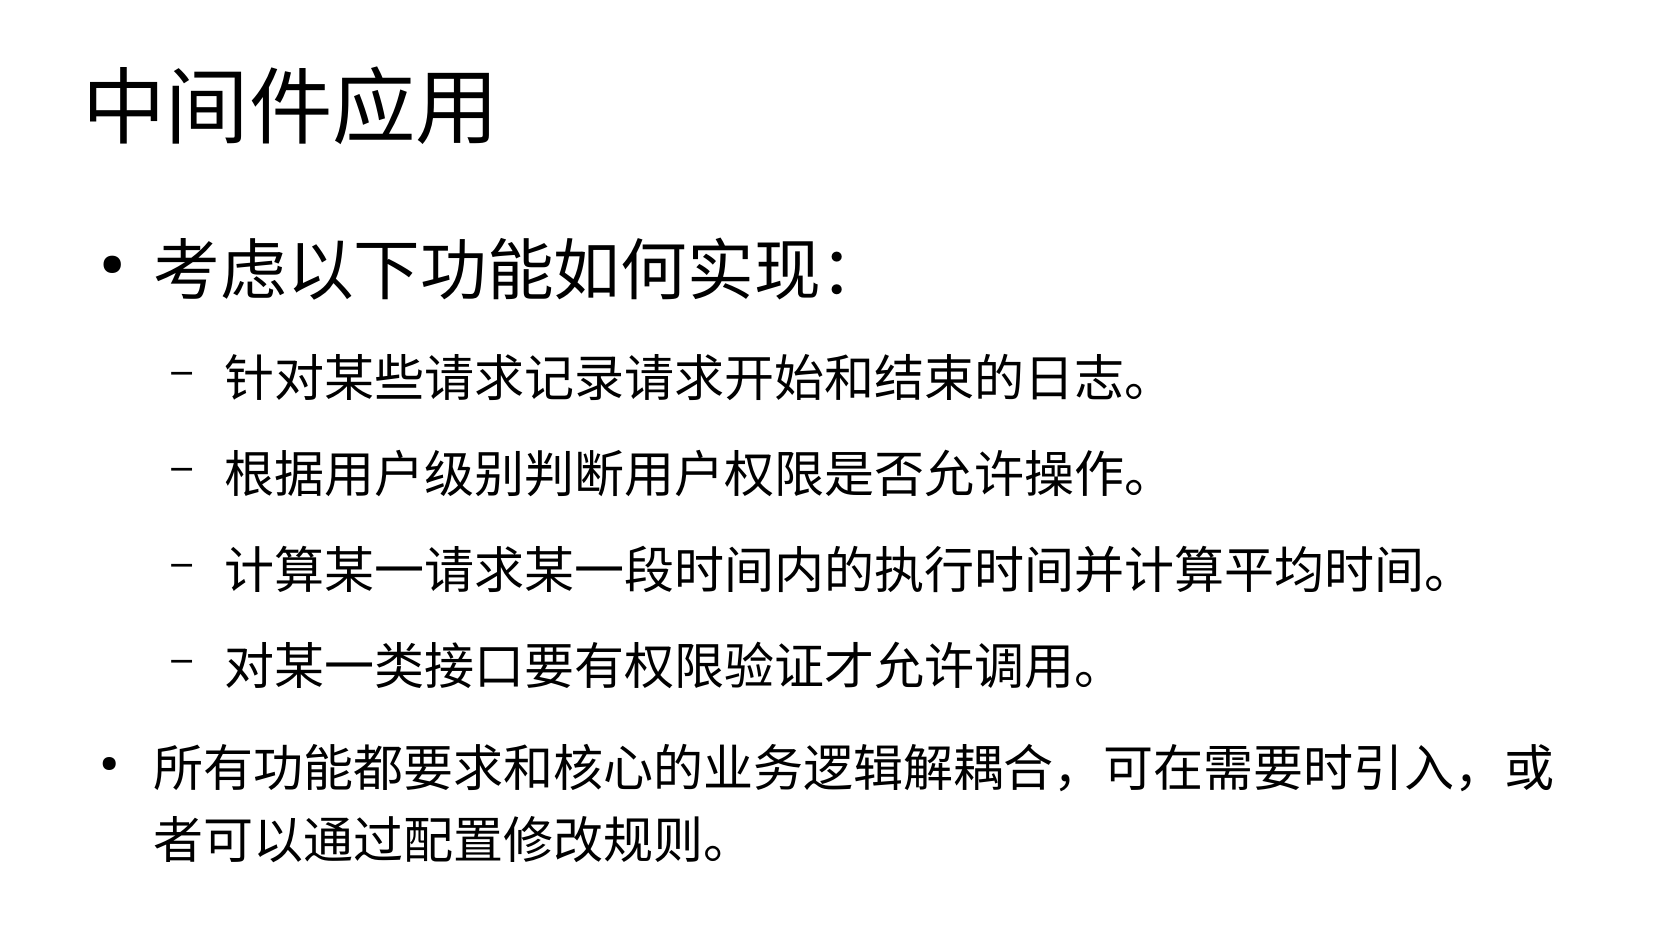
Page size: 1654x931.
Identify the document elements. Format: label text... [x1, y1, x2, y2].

list 考虑以下功能如何实现： 针对某些请求记录请求开始和结束的日志。 根据用户级别判断用户权限是否允许操作。 计算某一请求某一段时间内的执行时间并计算平均时间。 对某一类接口要有权限验证才允许调用。 所有功能都要求和核心的业务逻辑解耦合，可在需要时引入，或者可以通过配置修改规则。 [82, 217, 1571, 875]
title 中间件应用 [82, 37, 1571, 166]
